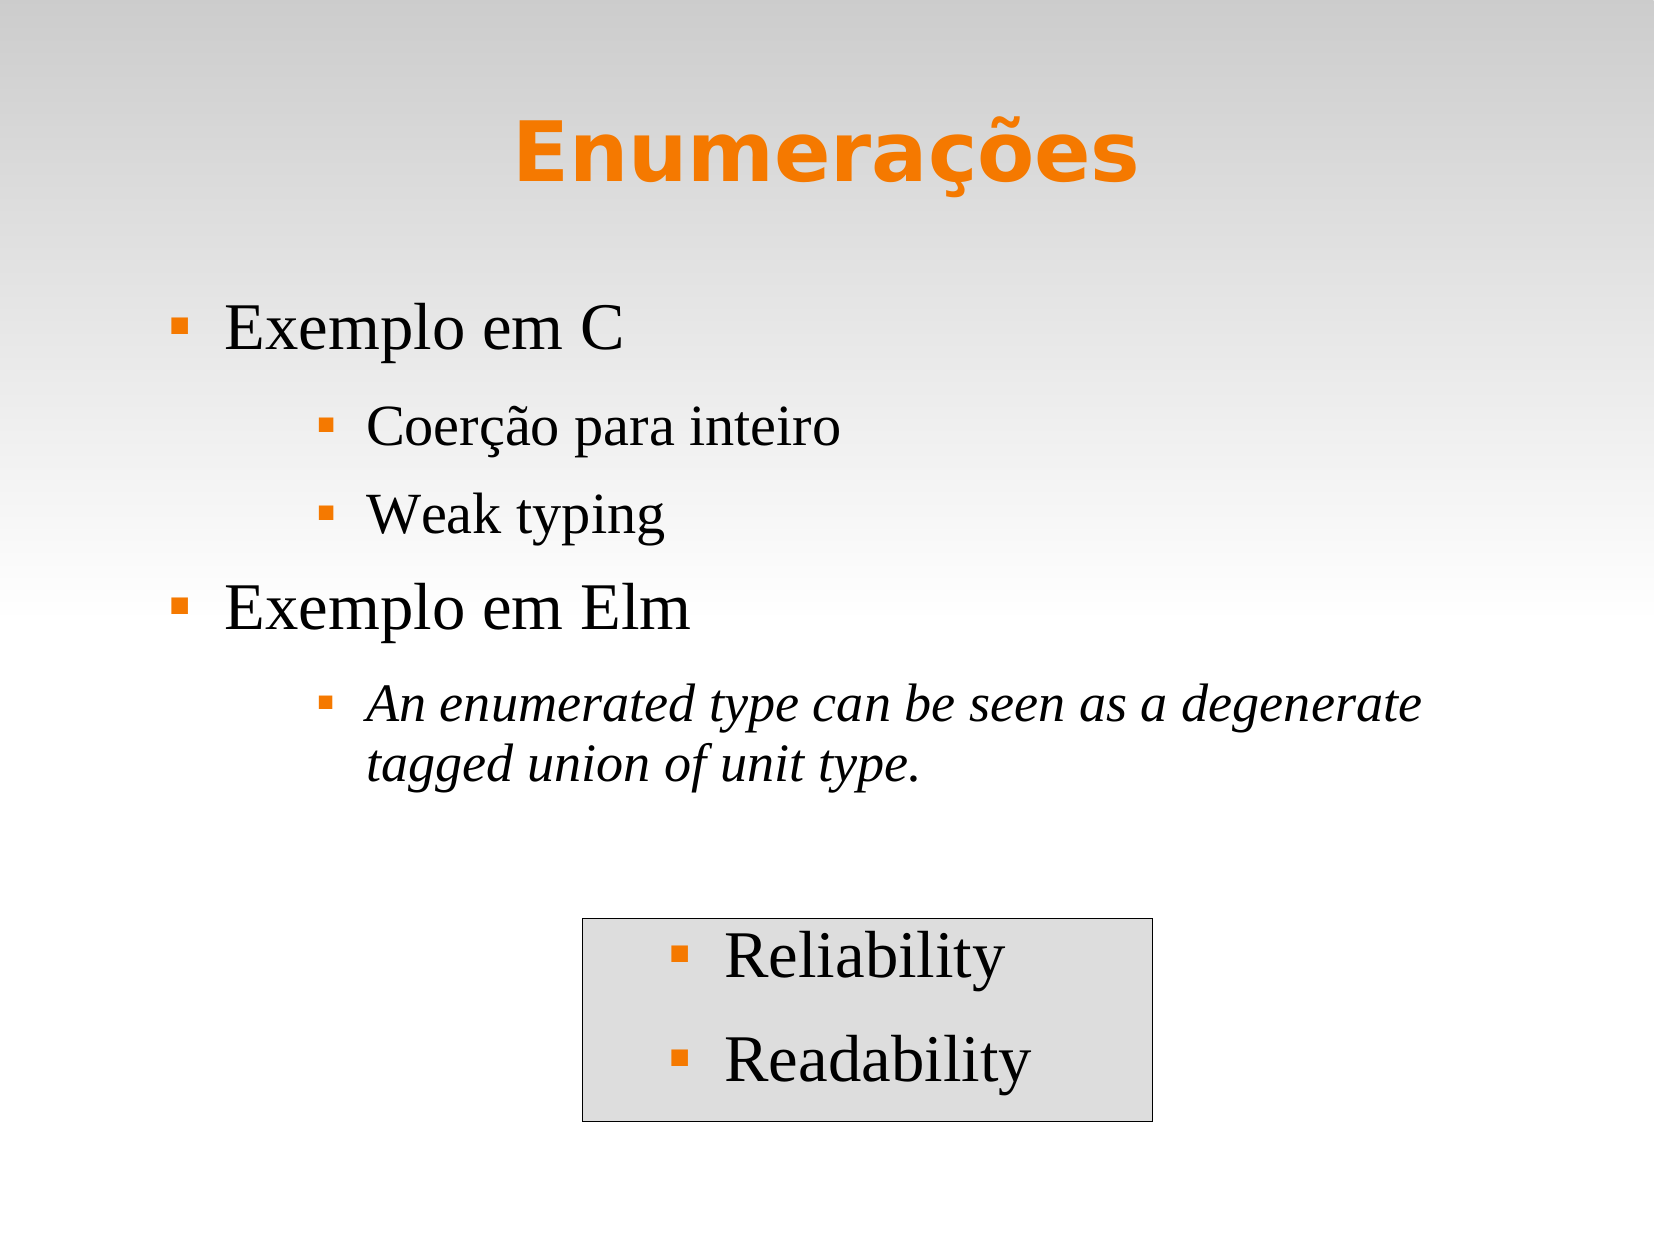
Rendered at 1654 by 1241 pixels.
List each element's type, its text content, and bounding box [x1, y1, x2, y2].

list Reliability Readability [582, 918, 1153, 1122]
list Exemplo em C Coerção para inteiro Weak typing Exemplo em Elm An enumerated type can be seen as a degenerate tagged union of unit type. [82, 290, 1571, 1109]
title Enumerações [82, 49, 1571, 257]
